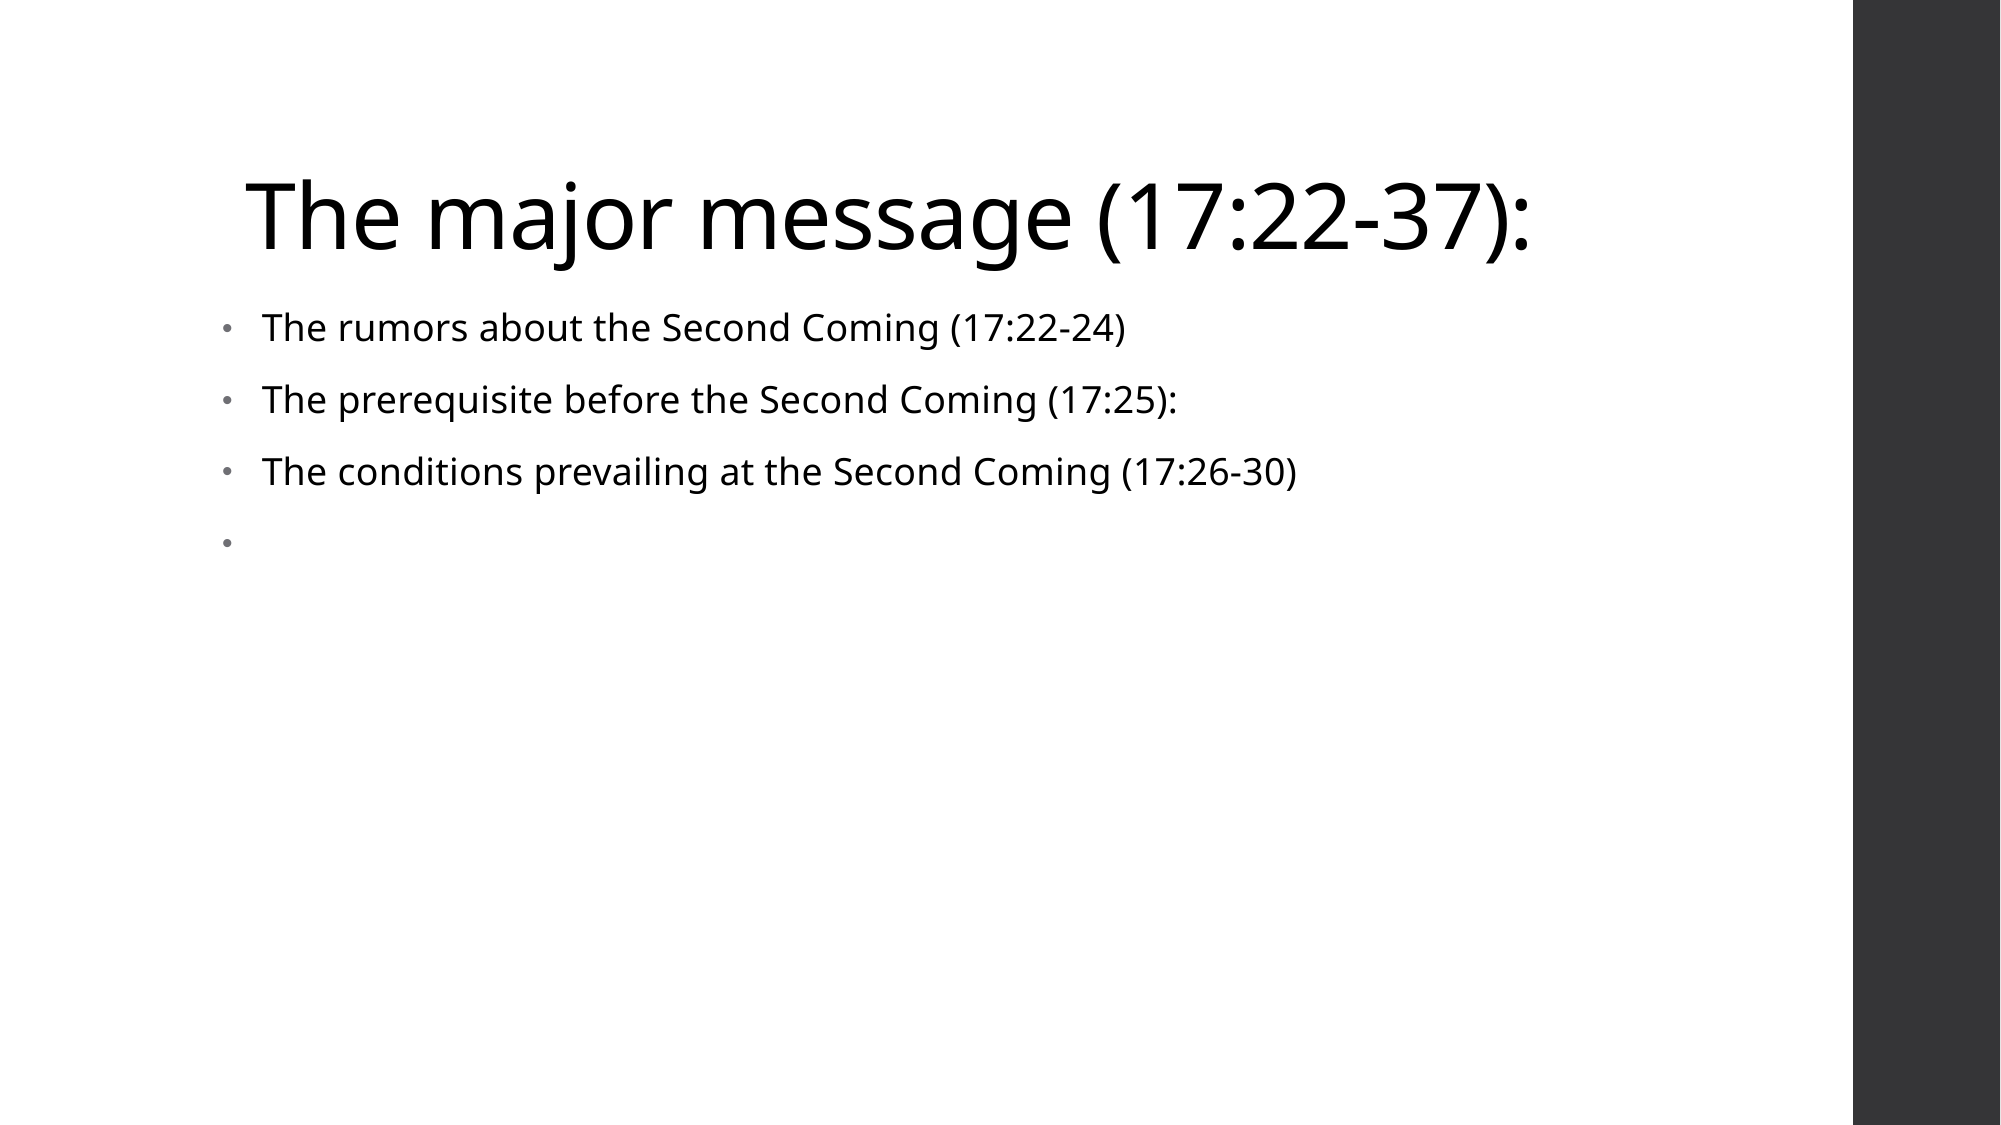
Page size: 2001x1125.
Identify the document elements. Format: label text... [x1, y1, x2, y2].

title The major message (17:22-37): [206, 60, 1797, 278]
list The rumors about the Second Coming (17:22-24) The prerequisite before the Second Coming (17:25): The conditions prevailing at the Second Coming (17:26-30) [206, 299, 1617, 1014]
